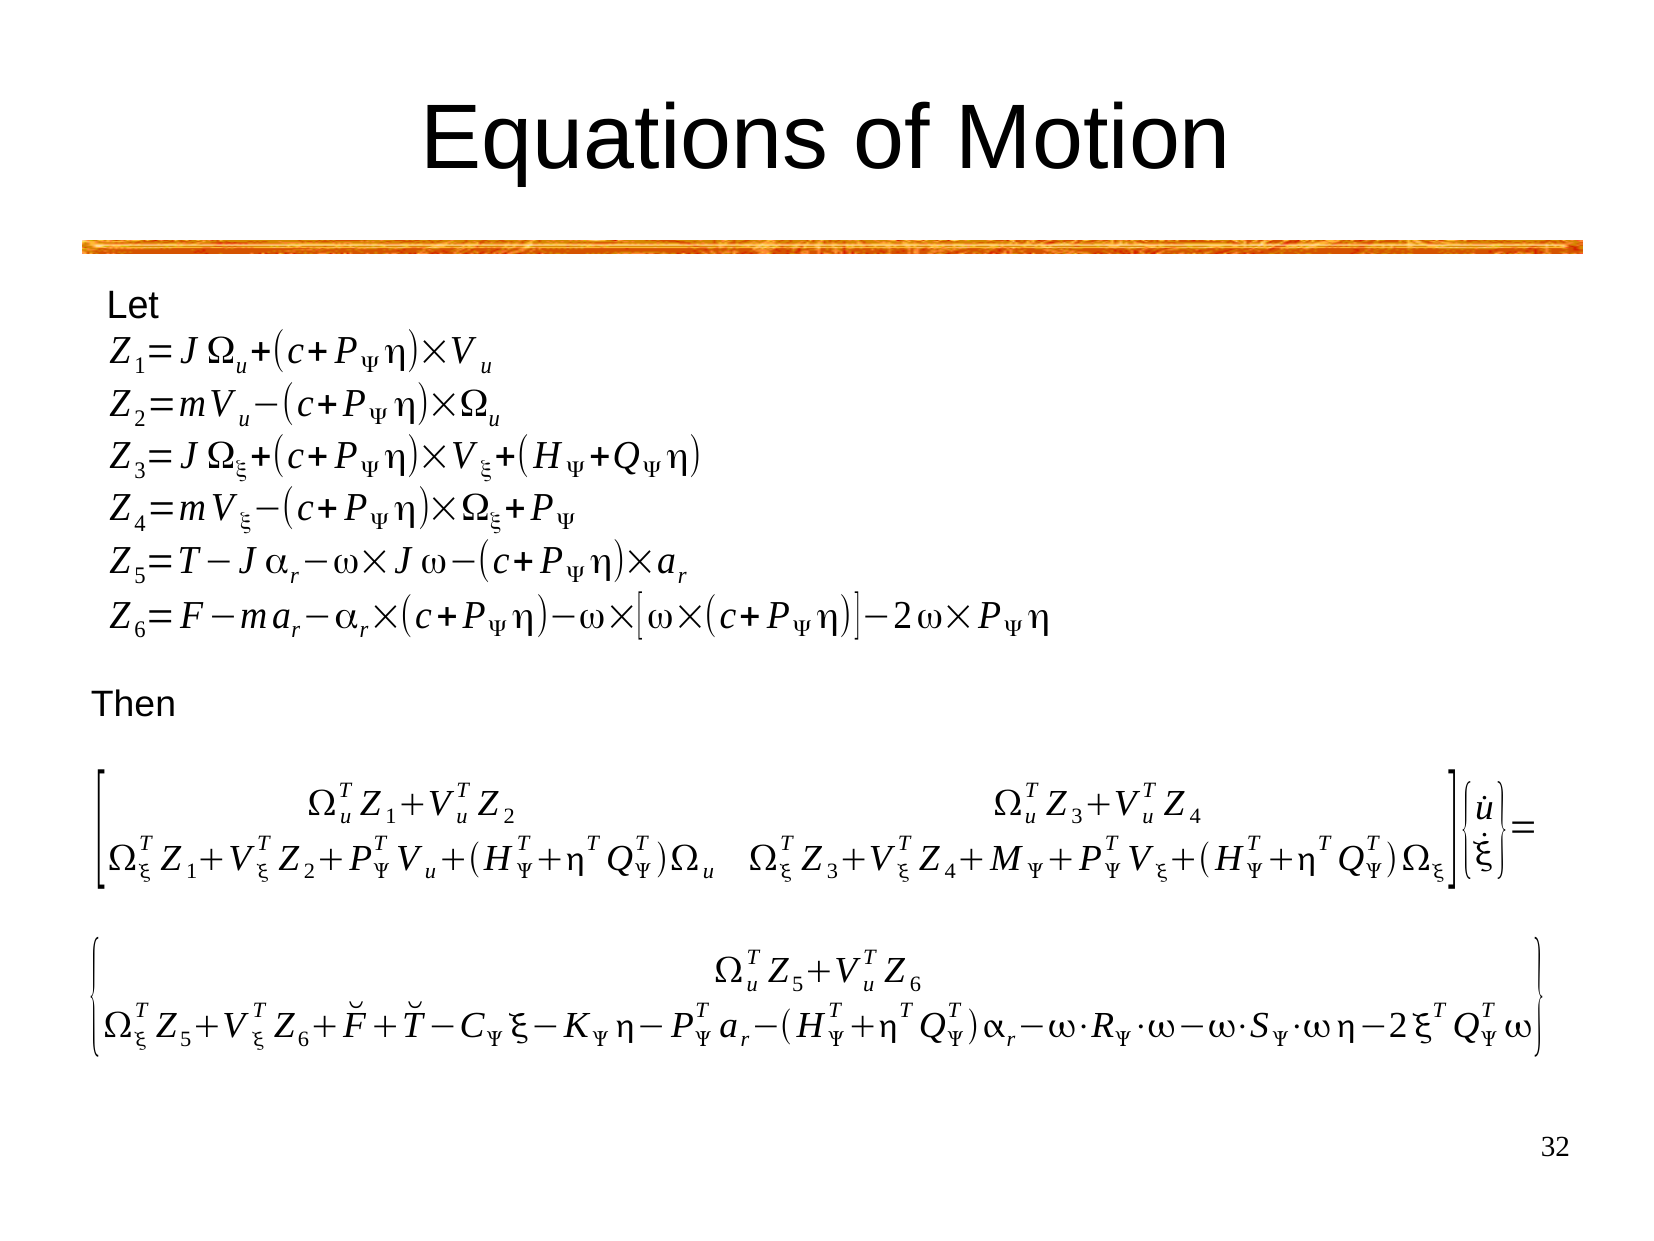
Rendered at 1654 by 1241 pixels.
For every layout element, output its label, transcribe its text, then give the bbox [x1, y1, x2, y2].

chart [83, 683, 1555, 1059]
chart [101, 281, 1058, 643]
picture [82, 240, 1583, 254]
title Equations of Motion [82, 56, 1571, 218]
